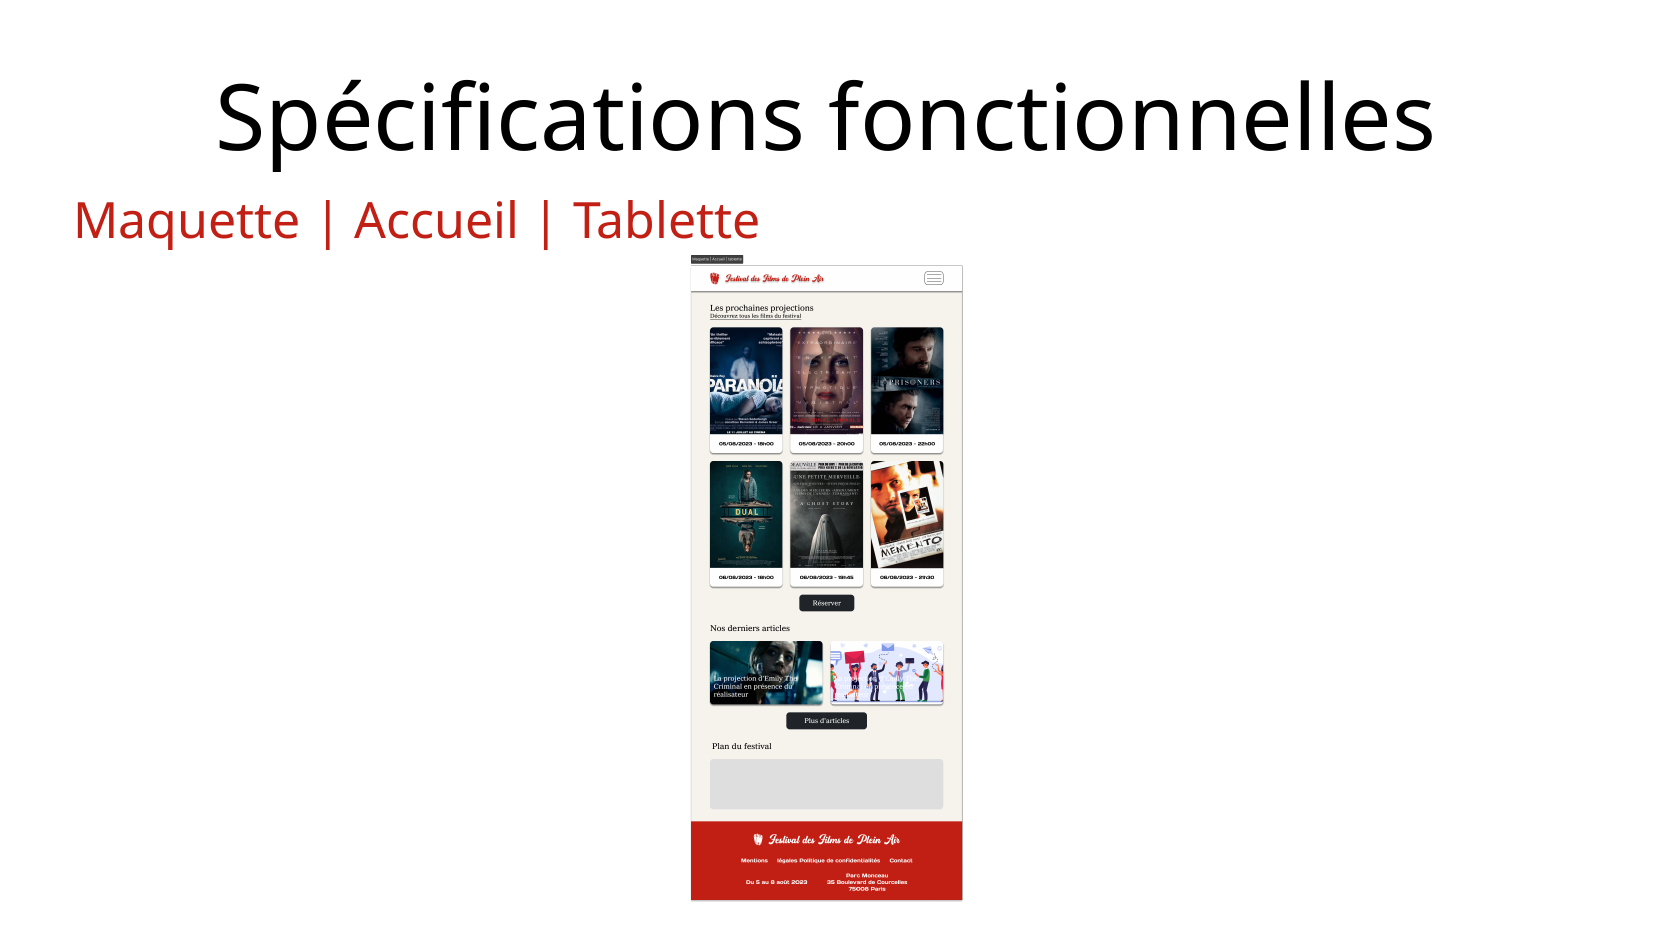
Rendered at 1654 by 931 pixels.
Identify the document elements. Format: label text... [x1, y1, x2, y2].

picture [676, 252, 977, 916]
title Spécifications fonctionnelles [82, 37, 1571, 193]
text_box Maquette | Accueil | Tablette [59, 177, 886, 253]
